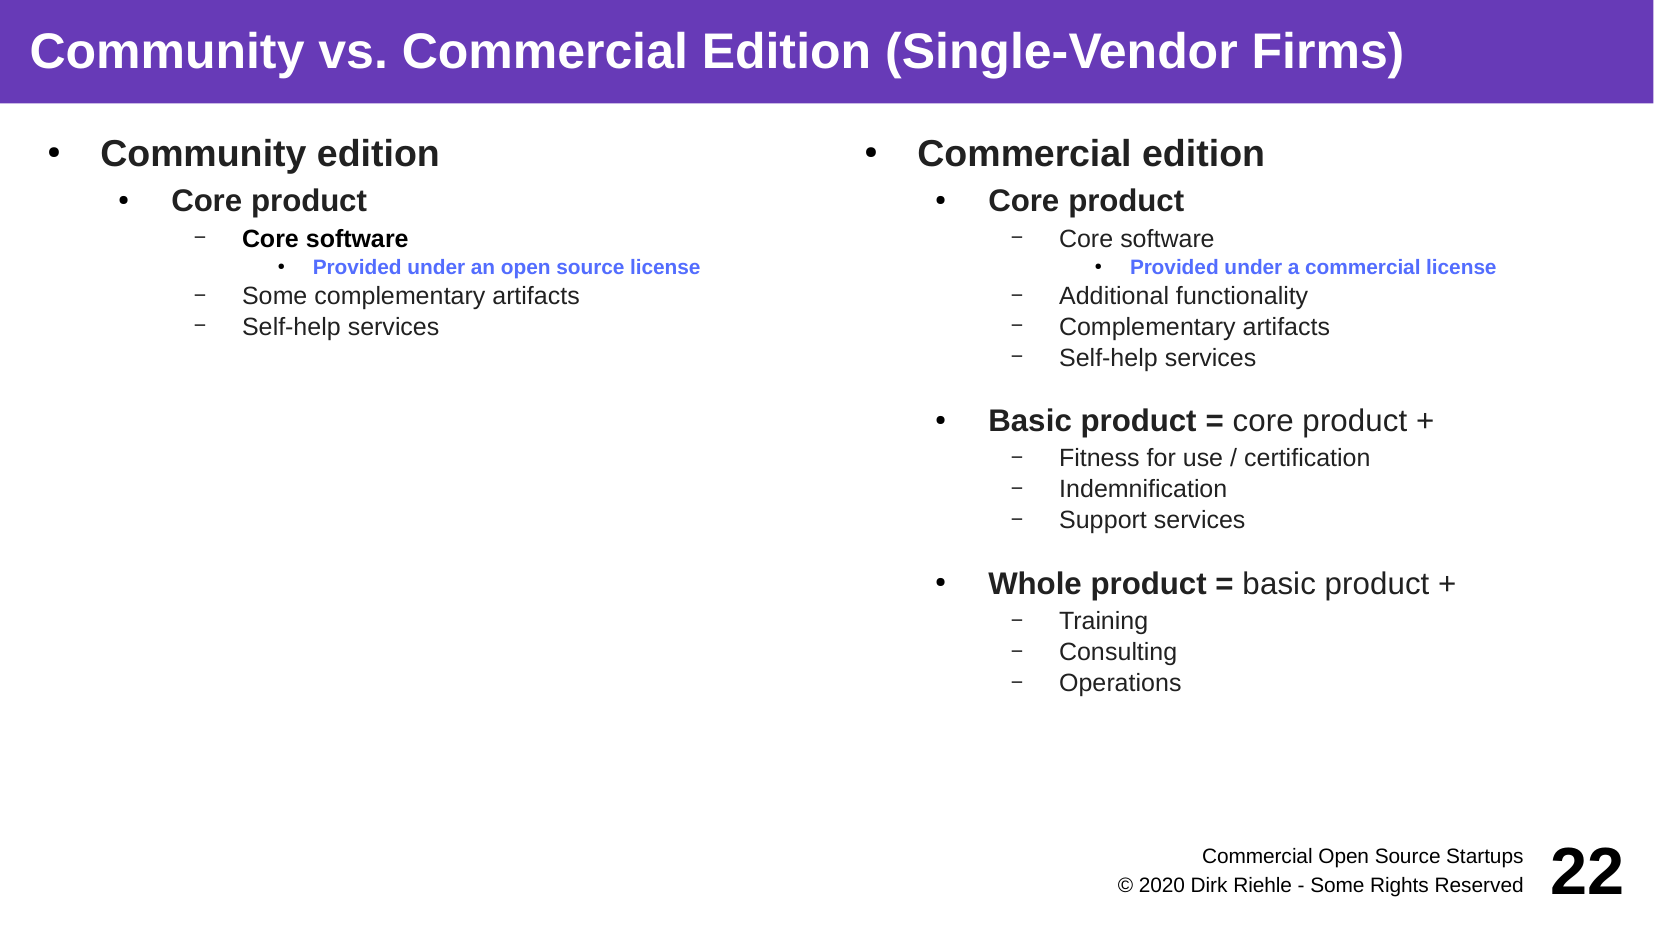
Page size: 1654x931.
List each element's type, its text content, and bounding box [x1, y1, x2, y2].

title Community vs. Commercial Edition (Single-Vendor Firms) [0, 0, 1654, 104]
list Commercial edition Core product Core software Provided under a commercial license Additional functionality Complementary artifacts Self-help services Basic product = core product + Fitness for use / certification Indemnification Support services Whole product = basic product + Training Consulting Operations [846, 132, 1625, 813]
list Community edition Core product Core software Provided under an open source license Some complementary artifacts Self-help services [29, 132, 808, 813]
